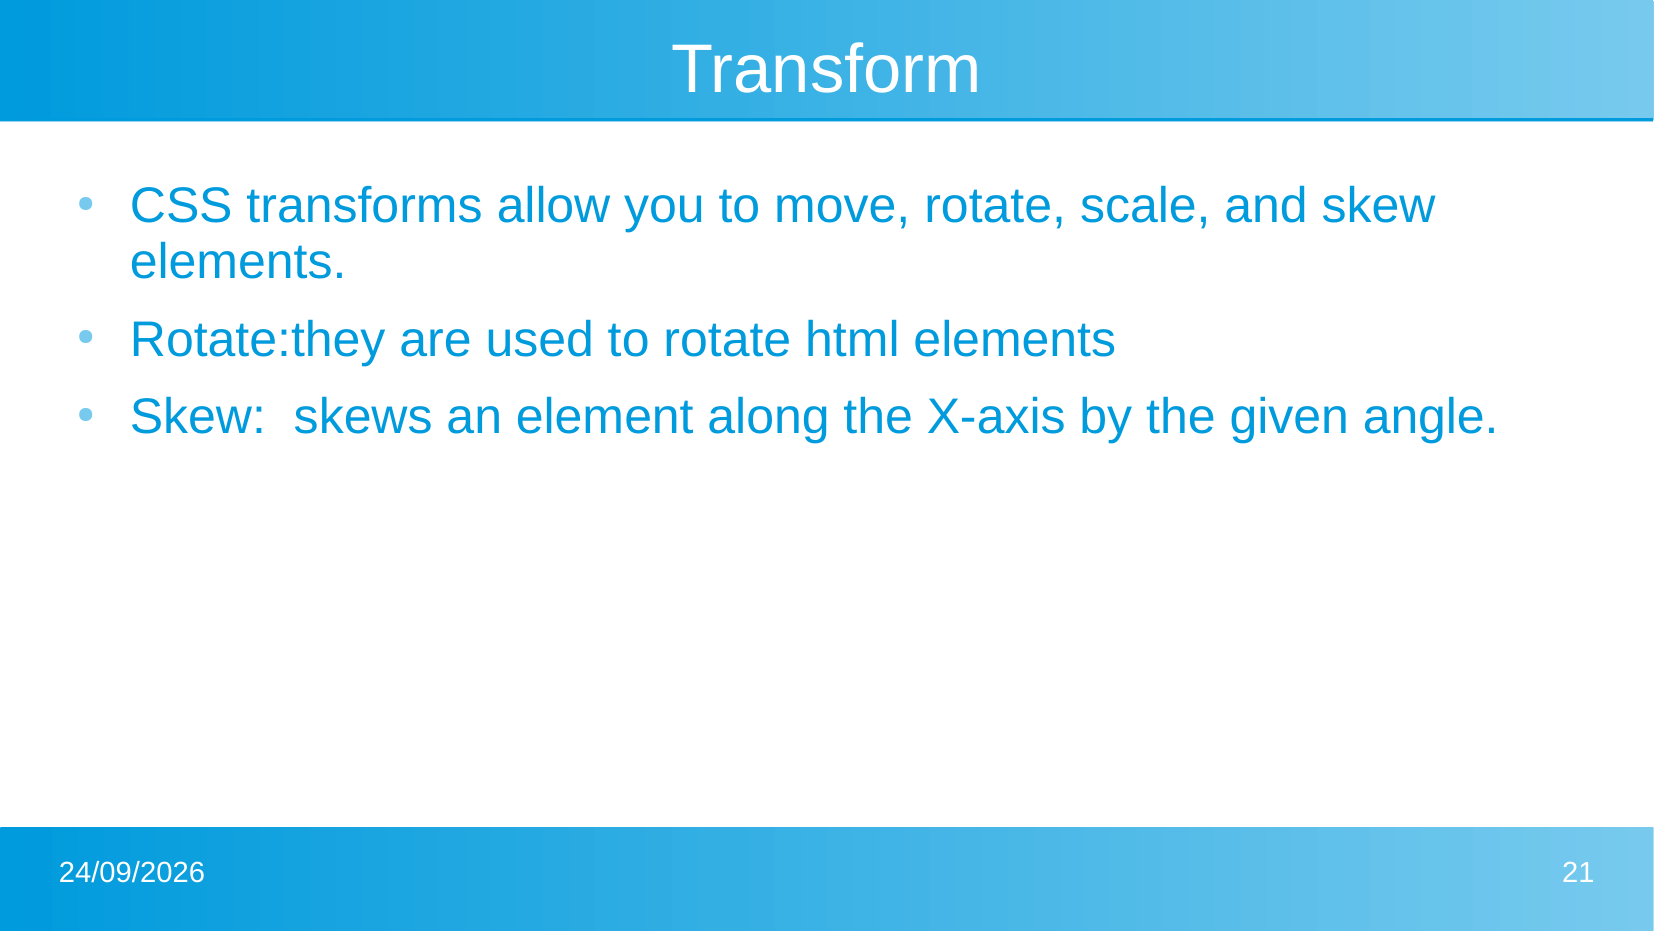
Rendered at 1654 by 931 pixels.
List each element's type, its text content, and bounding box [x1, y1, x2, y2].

title Transform [59, 29, 1595, 108]
list CSS transforms allow you to move, rotate, scale, and skew elements. Rotate:they are used to rotate html elements Skew: skews an element along the X-axis by the given angle. [59, 177, 1595, 768]
